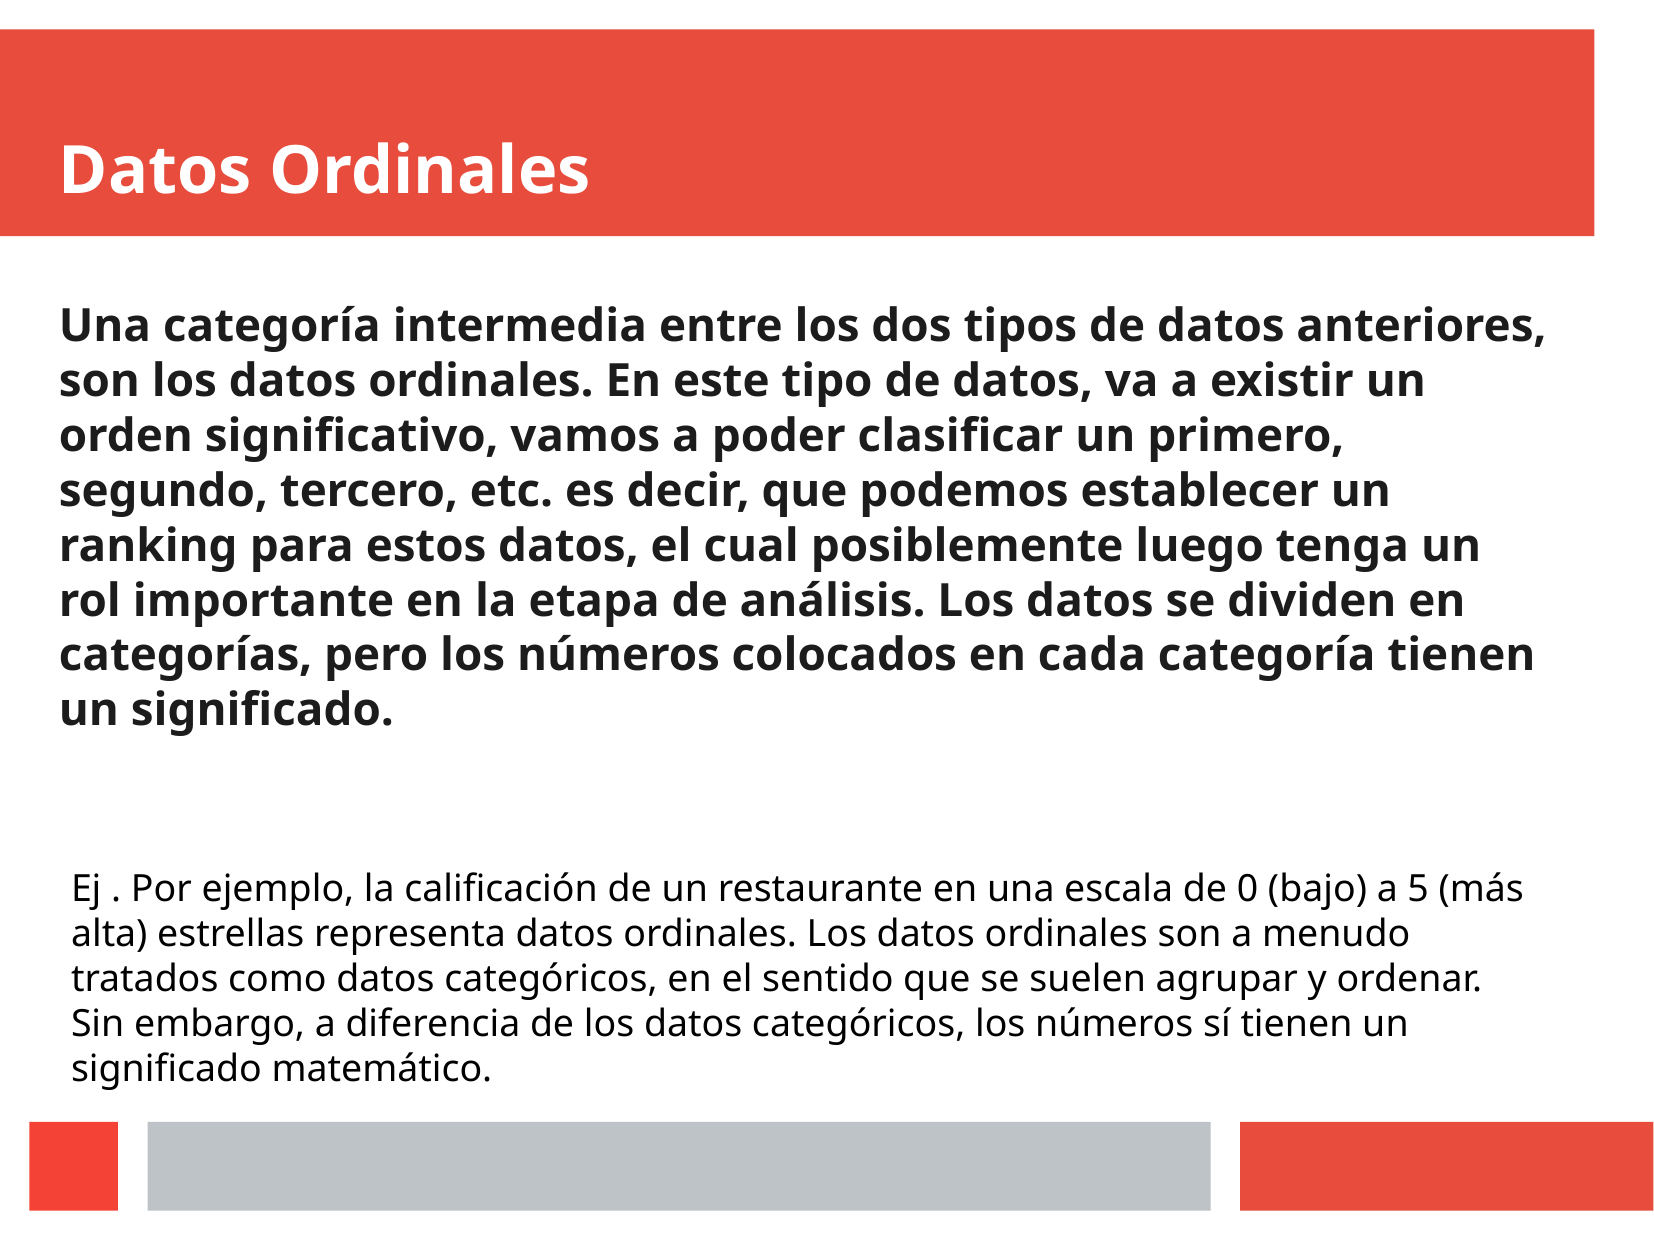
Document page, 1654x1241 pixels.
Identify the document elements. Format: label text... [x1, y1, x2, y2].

text_box Datos Ordinales [58, 58, 1595, 207]
text_box Una categoría intermedia entre los dos tipos de datos anteriores, son los datos ordinales. En este tipo de datos, va a existir un orden significativo, vamos a poder clasificar un primero, segundo, tercero, etc. es decir, que podemos establecer un ranking para estos datos, el cual posiblemente luego tenga un rol importante en la etapa de análisis. Los datos se dividen en categorías, pero los números colocados en cada categoría tienen un significado. [58, 295, 1548, 662]
text_box Ej . Por ejemplo, la calificación de un restaurante en una escala de 0 (bajo) a 5 (más alta) estrellas representa datos ordinales. Los datos ordinales son a menudo tratados como datos categóricos, en el sentido que se suelen agrupar y ordenar. Sin embargo, a diferencia de los datos categóricos, los números sí tienen un significado matemático. [56, 856, 1545, 1165]
